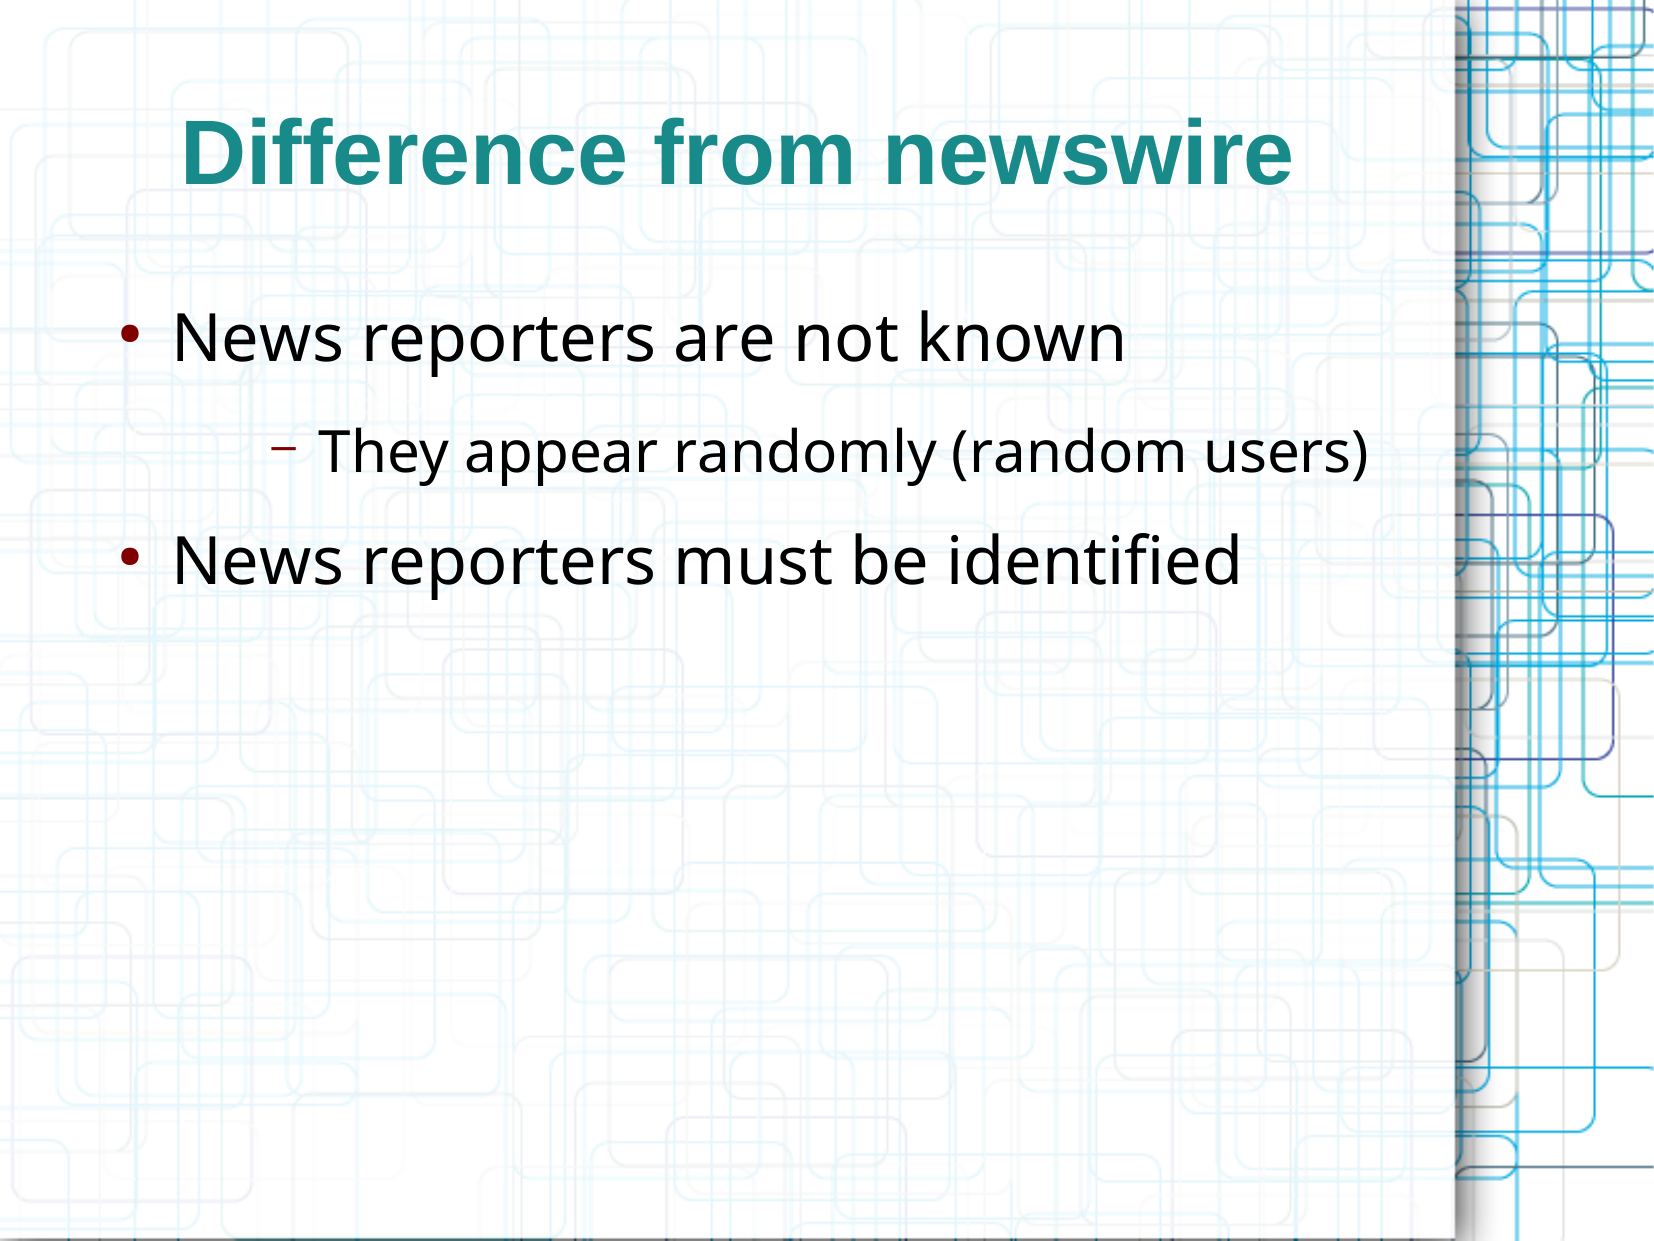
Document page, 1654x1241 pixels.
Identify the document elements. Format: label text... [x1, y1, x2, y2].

list News reporters are not known They appear randomly (random users) News reporters must be identified [82, 290, 1418, 1010]
picture [0, 0, 1654, 1241]
title Difference from newswire [59, 49, 1418, 257]
